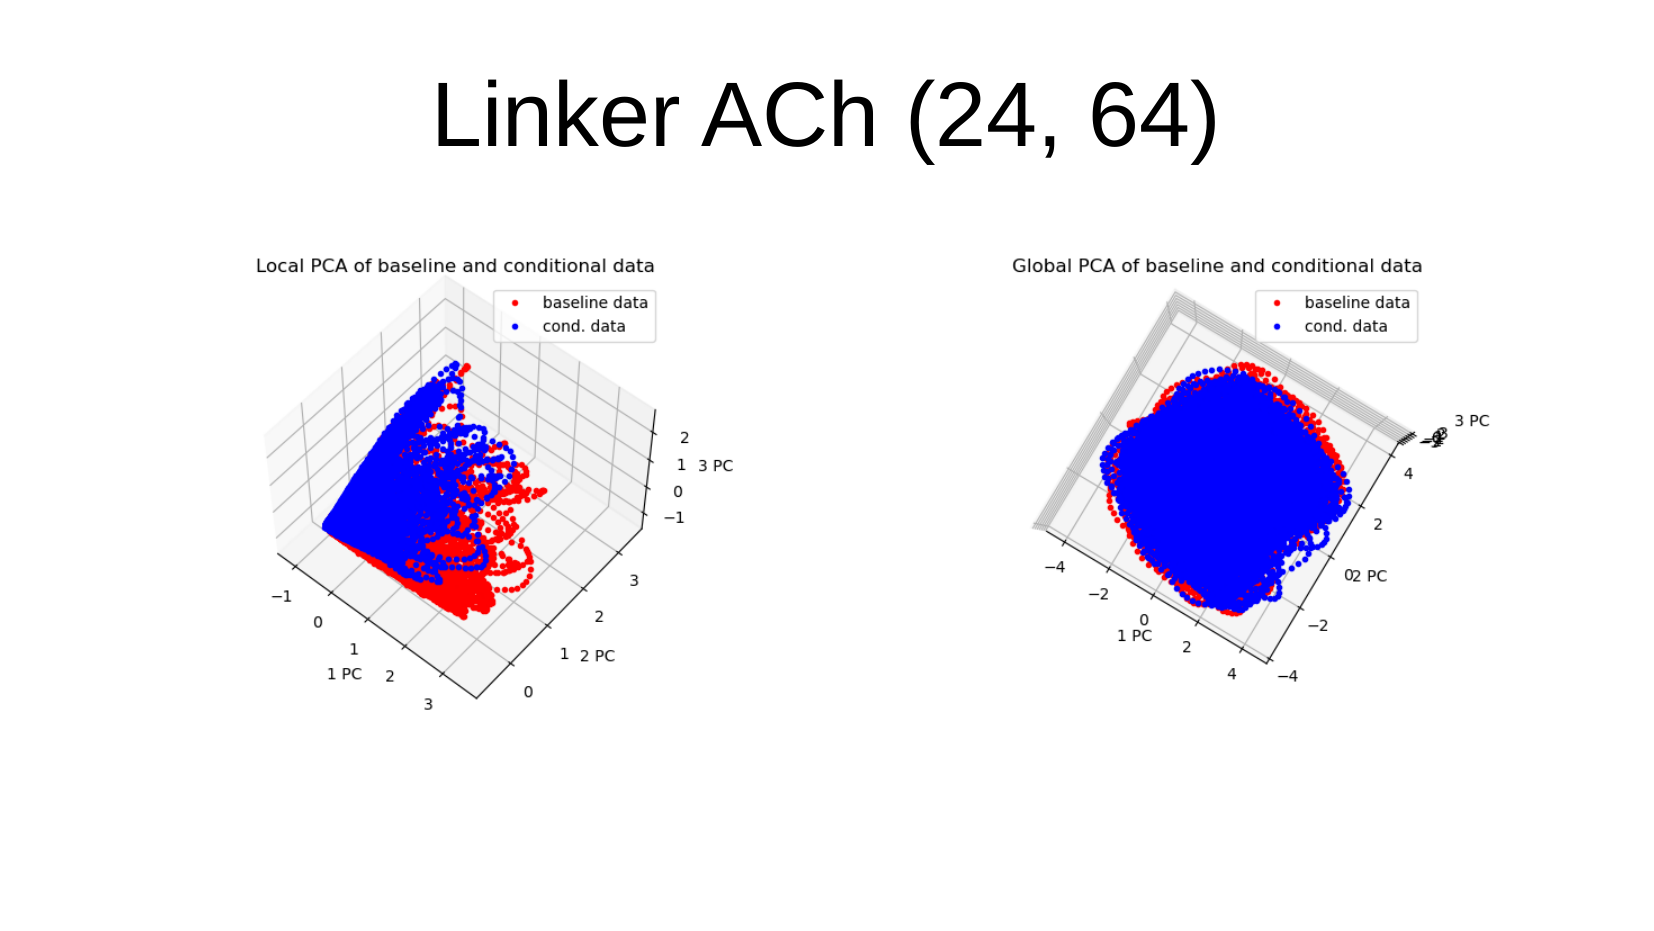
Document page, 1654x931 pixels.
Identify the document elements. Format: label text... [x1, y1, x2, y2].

picture [848, 217, 1568, 758]
picture [86, 217, 806, 758]
title Linker ACh (24, 64) [82, 37, 1571, 193]
